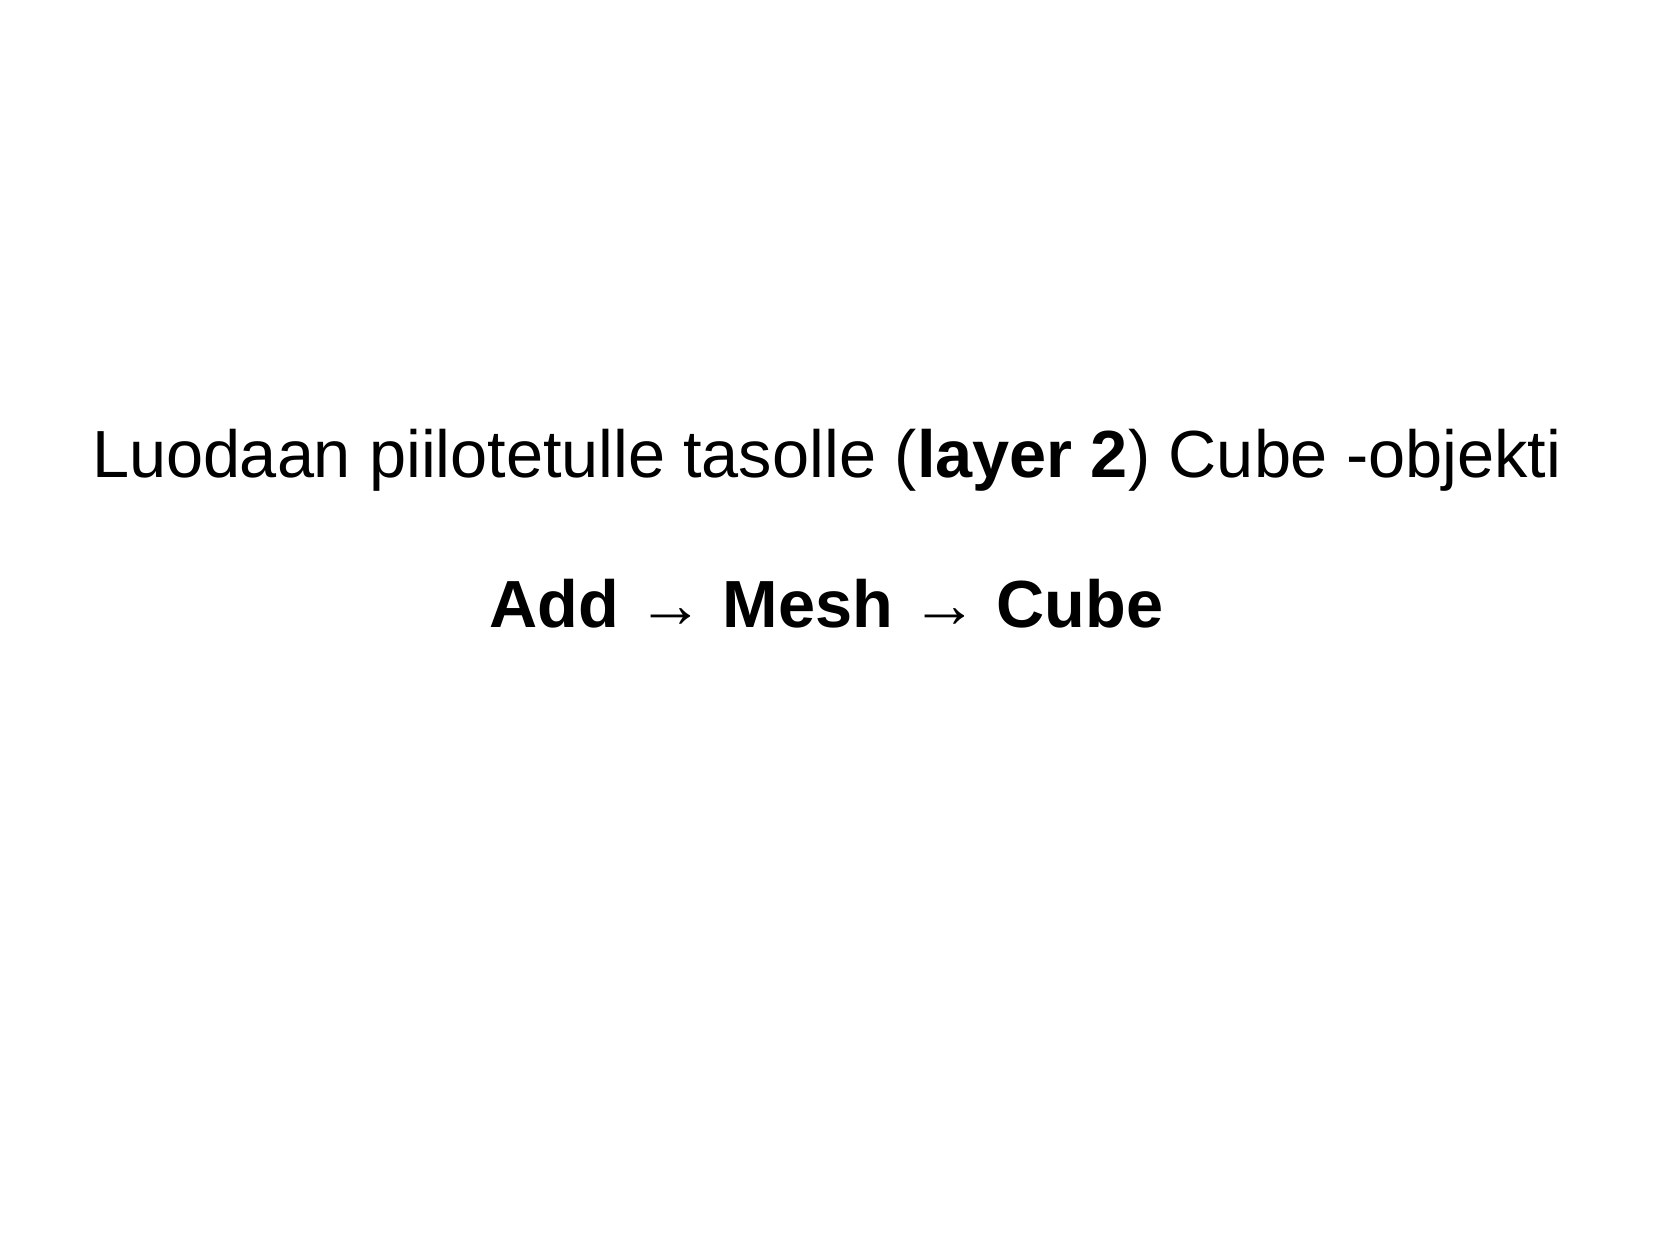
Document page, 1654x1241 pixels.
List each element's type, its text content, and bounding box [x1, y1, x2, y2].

subtitle Luodaan piilotetulle tasolle (layer 2) Cube -objekti Add → Mesh → Cube [82, 49, 1571, 1010]
